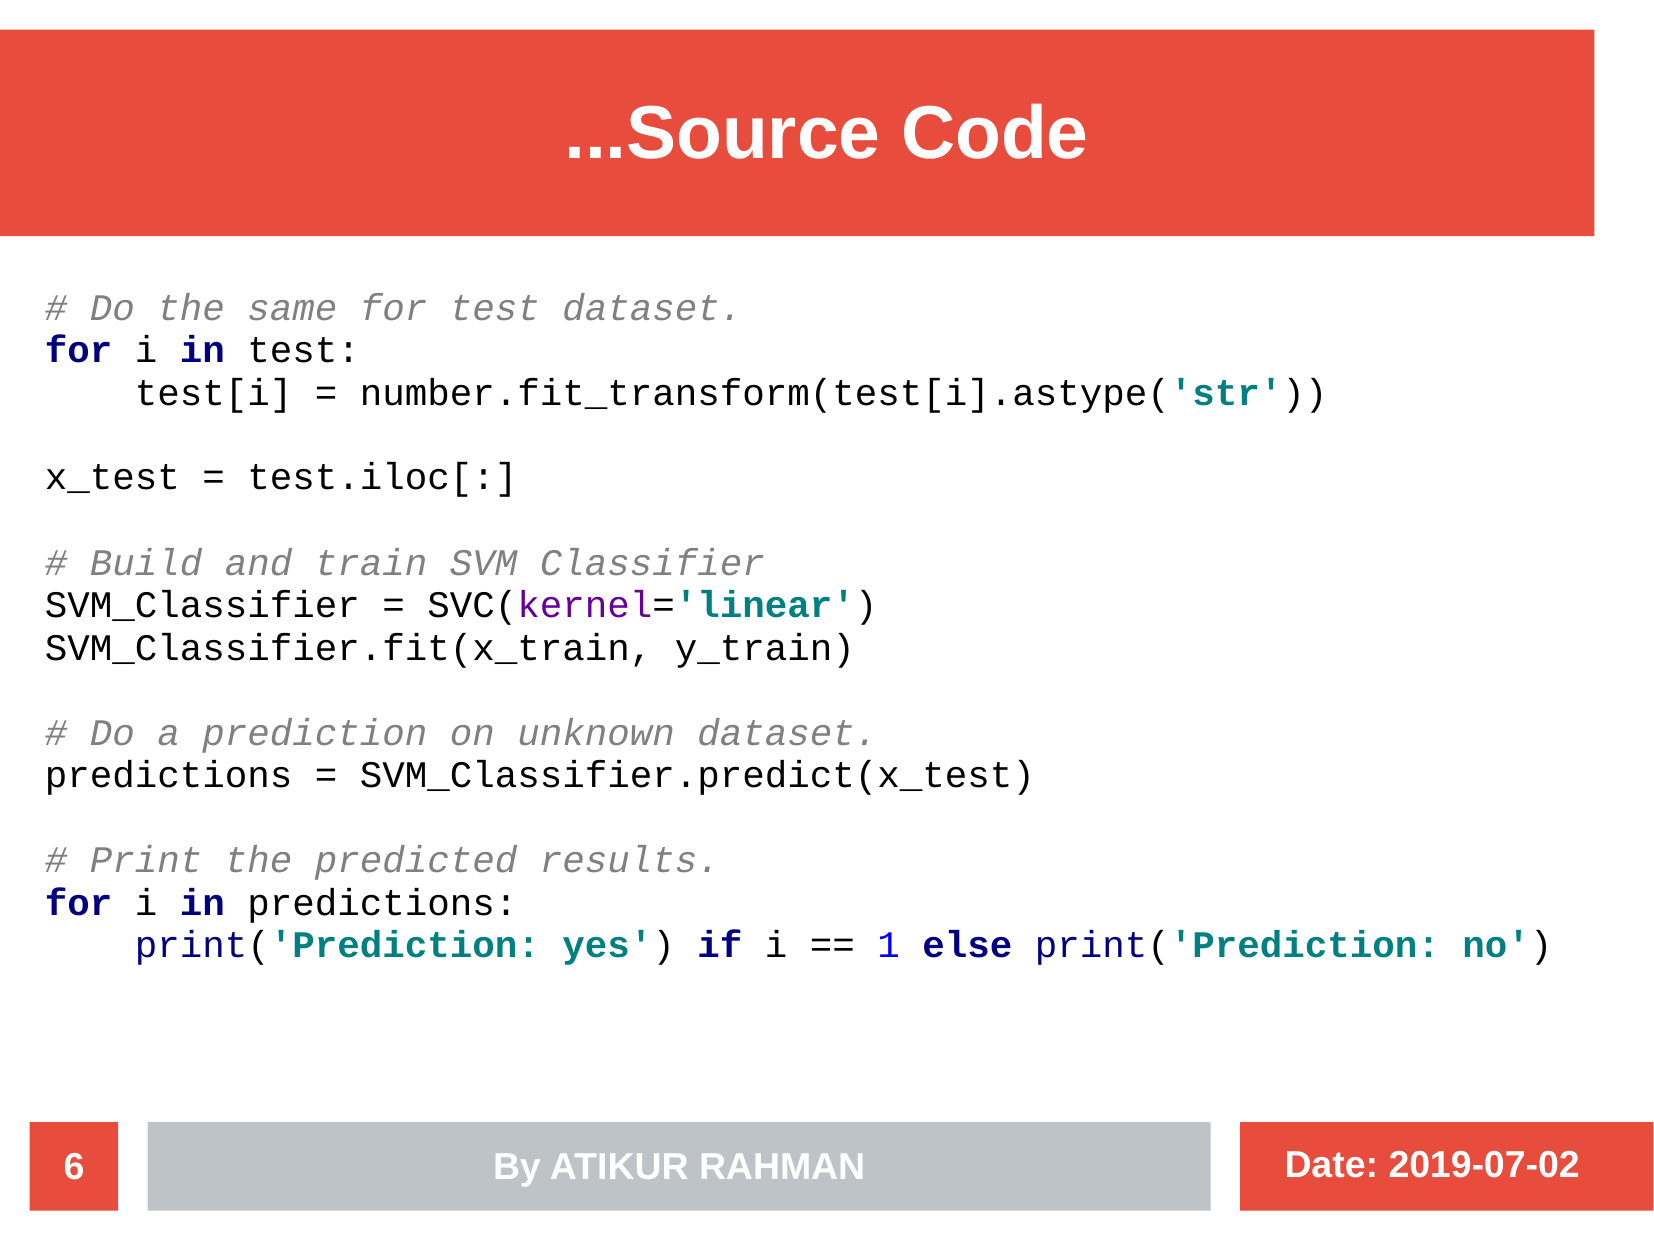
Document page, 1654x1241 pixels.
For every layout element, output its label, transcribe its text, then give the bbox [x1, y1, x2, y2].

title ...Source Code [266, 59, 1388, 207]
text_box # Do the same for test dataset. for i in test: test[i] = number.fit_transform(test[i].astype('str')) x_test = test.iloc[:] # Build and train SVM Classifier SVM_Classifier = SVC(kernel='linear') SVM_Classifier.fit(x_train, y_train) # Do a prediction on unknown dataset. predictions = SVM_Classifier.predict(x_test) # Print the predicted results. for i in predictions: print('Prediction: yes') if i == 1 else print('Prediction: no') [30, 281, 1635, 1058]
